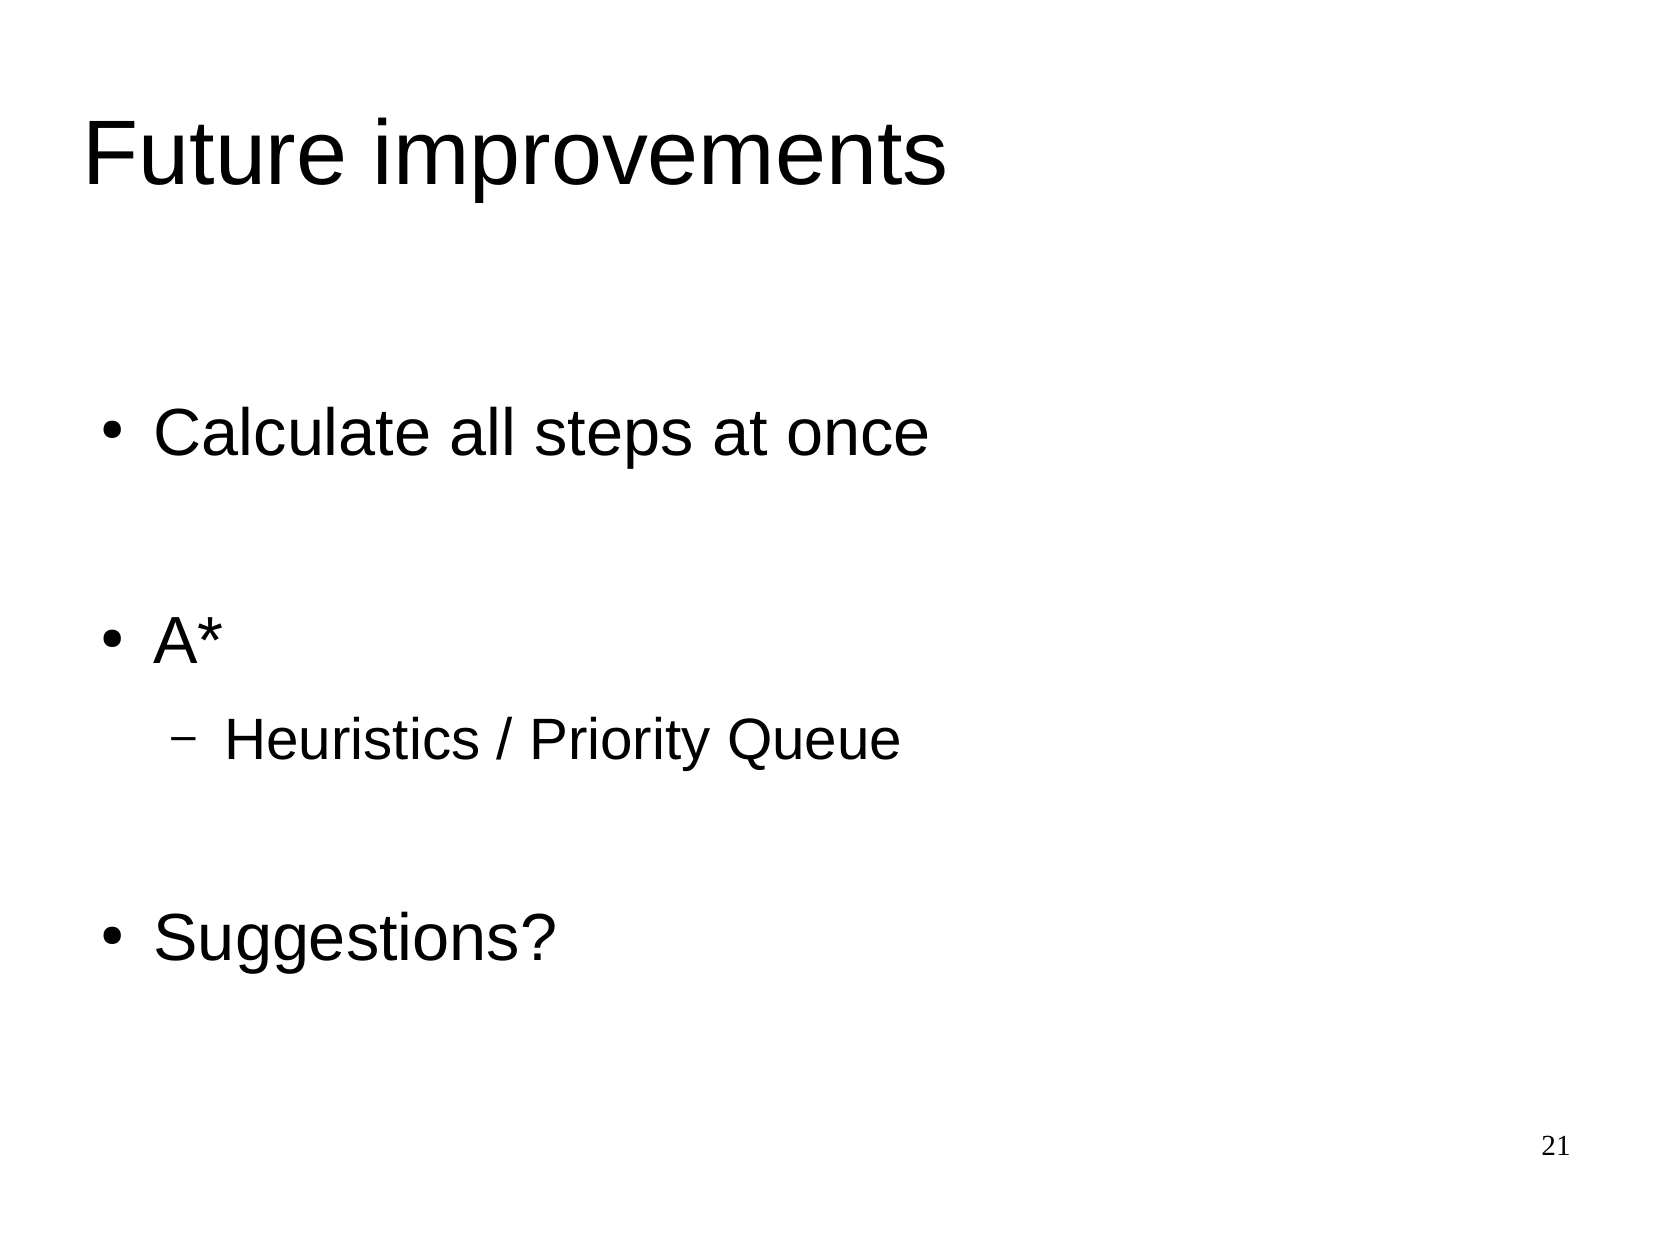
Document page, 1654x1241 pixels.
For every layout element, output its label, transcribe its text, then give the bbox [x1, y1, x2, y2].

list Calculate all steps at once A* Heuristics / Priority Queue Suggestions? [82, 290, 1571, 1010]
title Future improvements [82, 49, 1571, 257]
